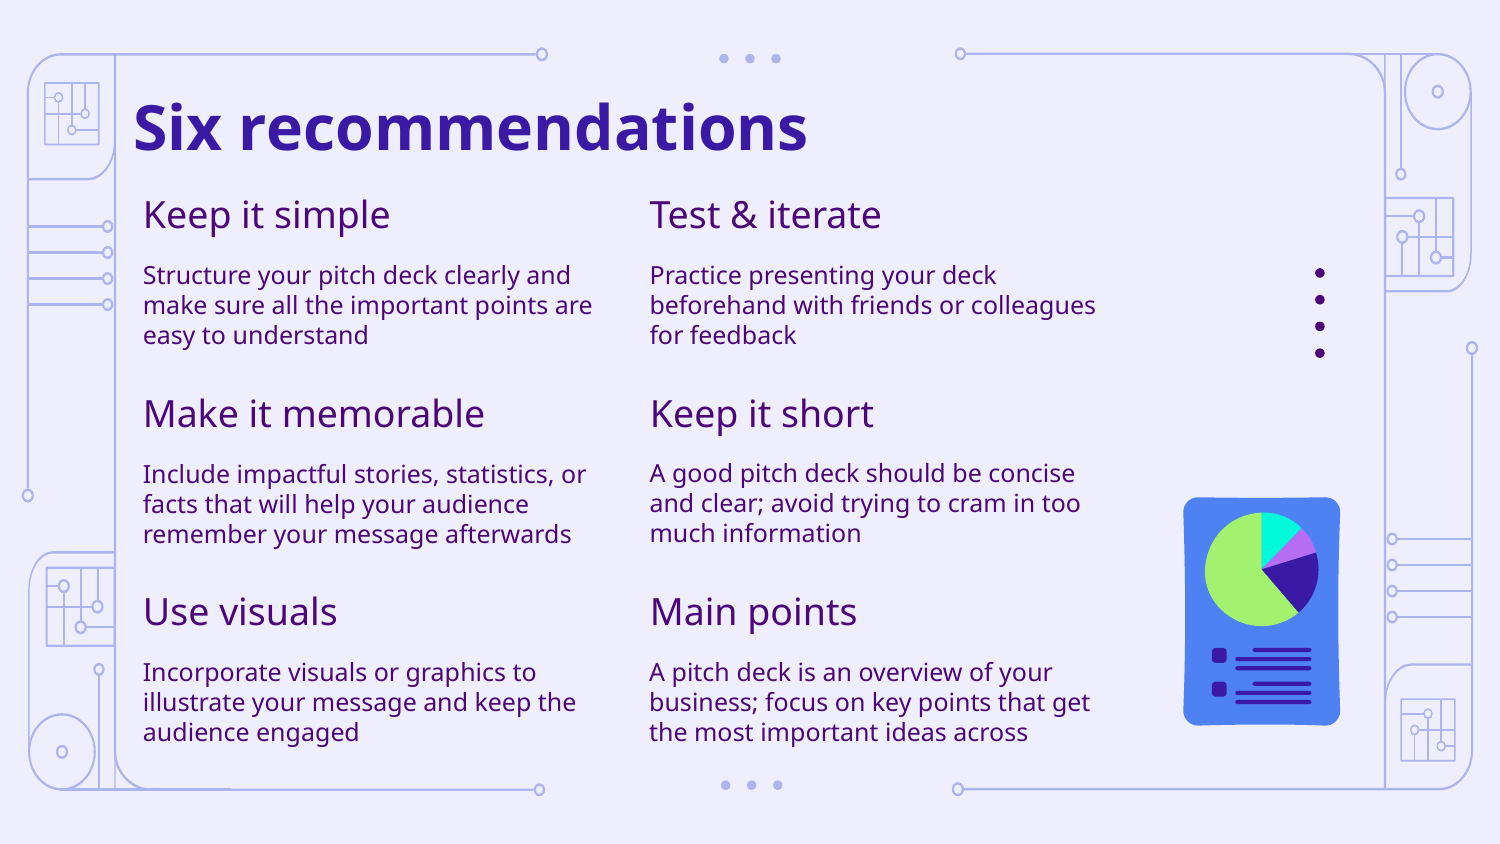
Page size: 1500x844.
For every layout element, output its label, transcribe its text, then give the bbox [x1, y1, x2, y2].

text_box [1315, 321, 1325, 332]
subtitle Practice presenting your deck beforehand with friends or colleagues for feedback [634, 244, 1123, 358]
subtitle A pitch deck is an overview of your business; focus on key points that get the most important ideas across [634, 648, 1122, 756]
subtitle Make it memorable [127, 376, 616, 450]
text_box [1315, 348, 1325, 358]
subtitle Keep it short [634, 376, 1122, 442]
text_box [1183, 497, 1341, 726]
title Six recommendations [118, 72, 1382, 167]
subtitle Structure your pitch deck clearly and make sure all the important points are easy to understand [127, 252, 616, 358]
subtitle Main points [634, 574, 1123, 648]
subtitle Use visuals [127, 574, 616, 648]
subtitle Incorporate visuals or graphics to illustrate your message and keep the audience engaged [127, 648, 616, 756]
text_box [1315, 294, 1325, 305]
subtitle Test & iterate [634, 178, 1122, 252]
subtitle A good pitch deck should be concise and clear; avoid trying to cram in too much information [634, 442, 1123, 557]
text_box [1315, 268, 1325, 278]
subtitle Include impactful stories, statistics, or facts that will help your audience remember your message afterwards [127, 450, 616, 557]
subtitle Keep it simple [127, 178, 616, 252]
